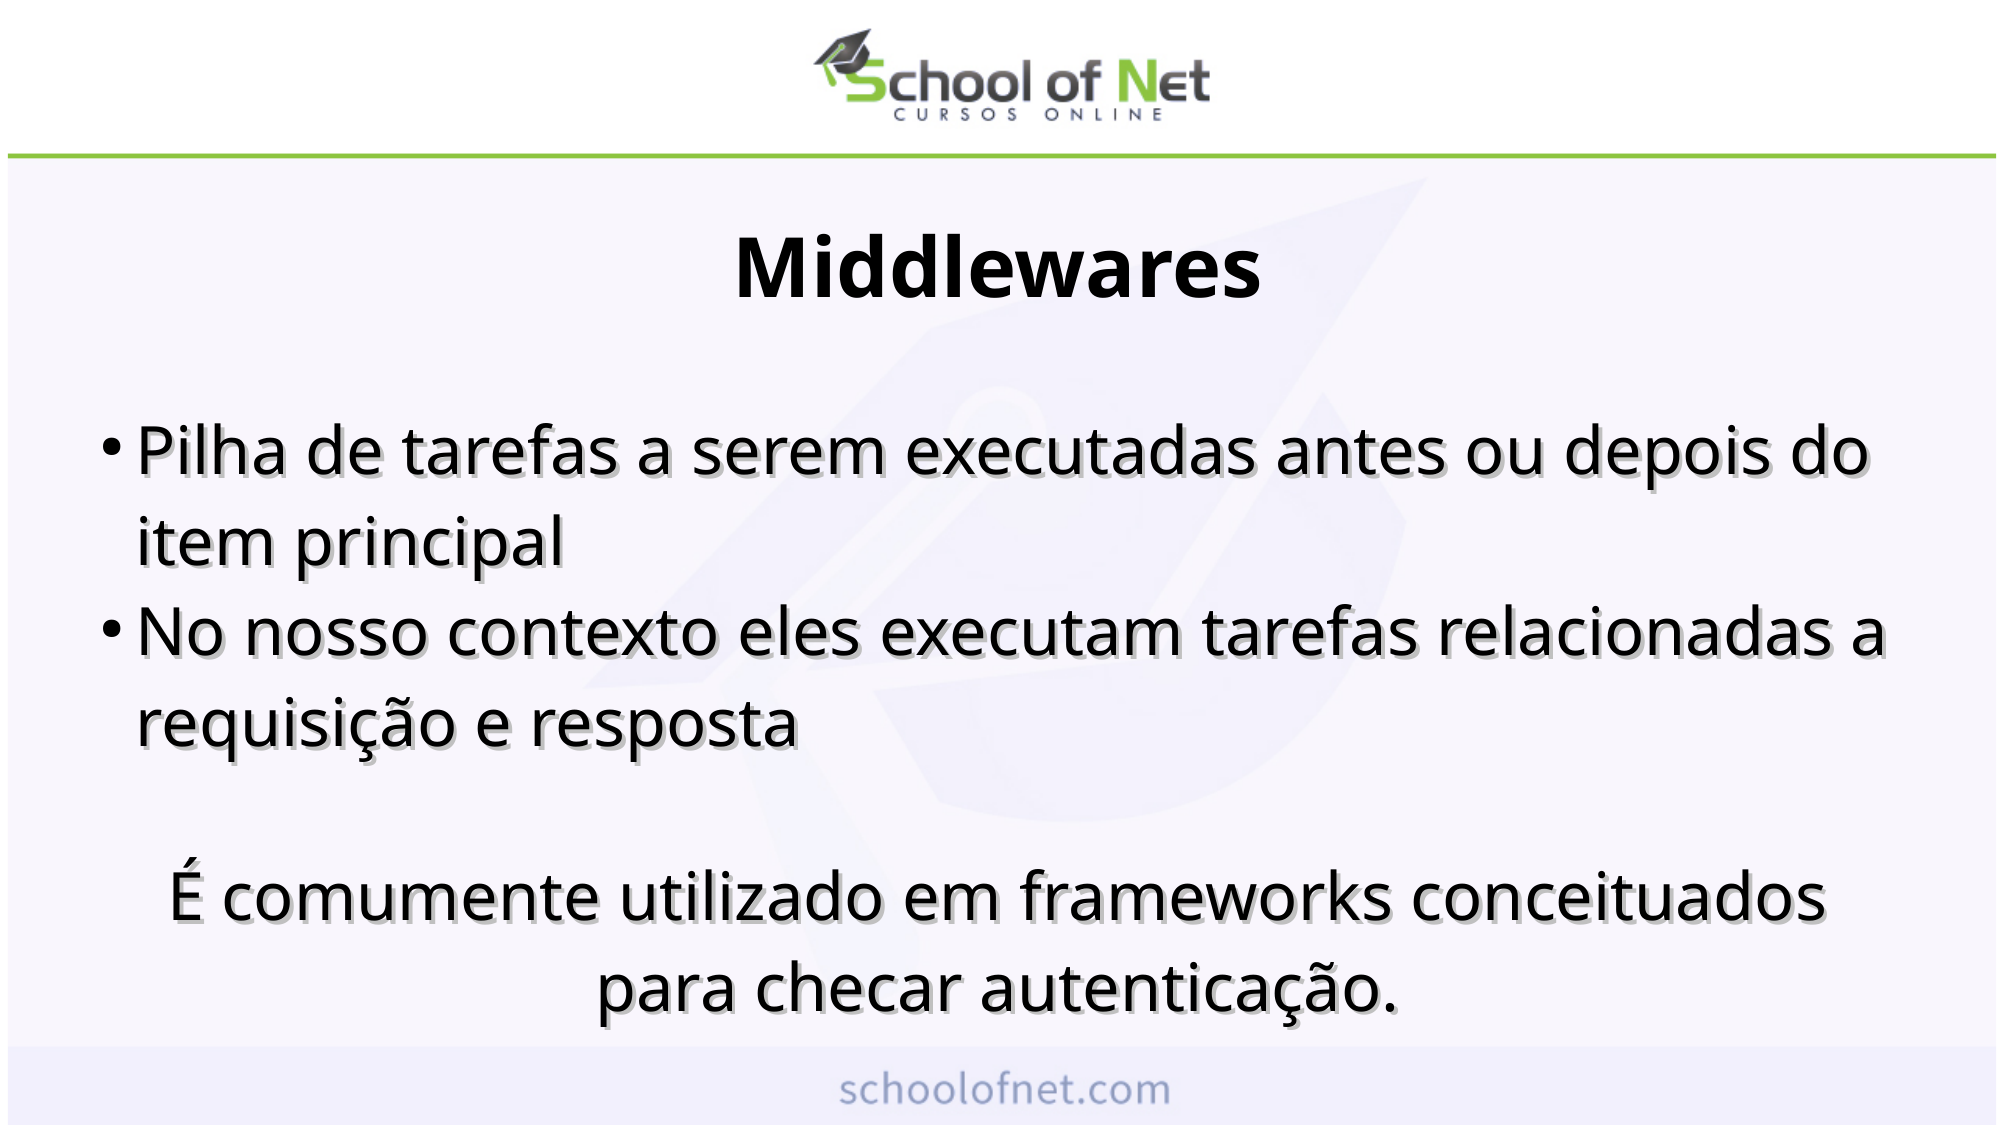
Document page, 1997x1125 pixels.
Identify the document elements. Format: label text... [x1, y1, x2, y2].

subtitle Pilha de tarefas a serem executadas antes ou depois do item principal No nosso contexto eles executam tarefas relacionadas a requisição e resposta [99, 342, 1897, 827]
title Middlewares [99, 171, 1897, 342]
text_box É comumente utilizado em frameworks conceituados para checar autenticação. [99, 838, 1897, 1042]
picture [7, 5, 1997, 1125]
